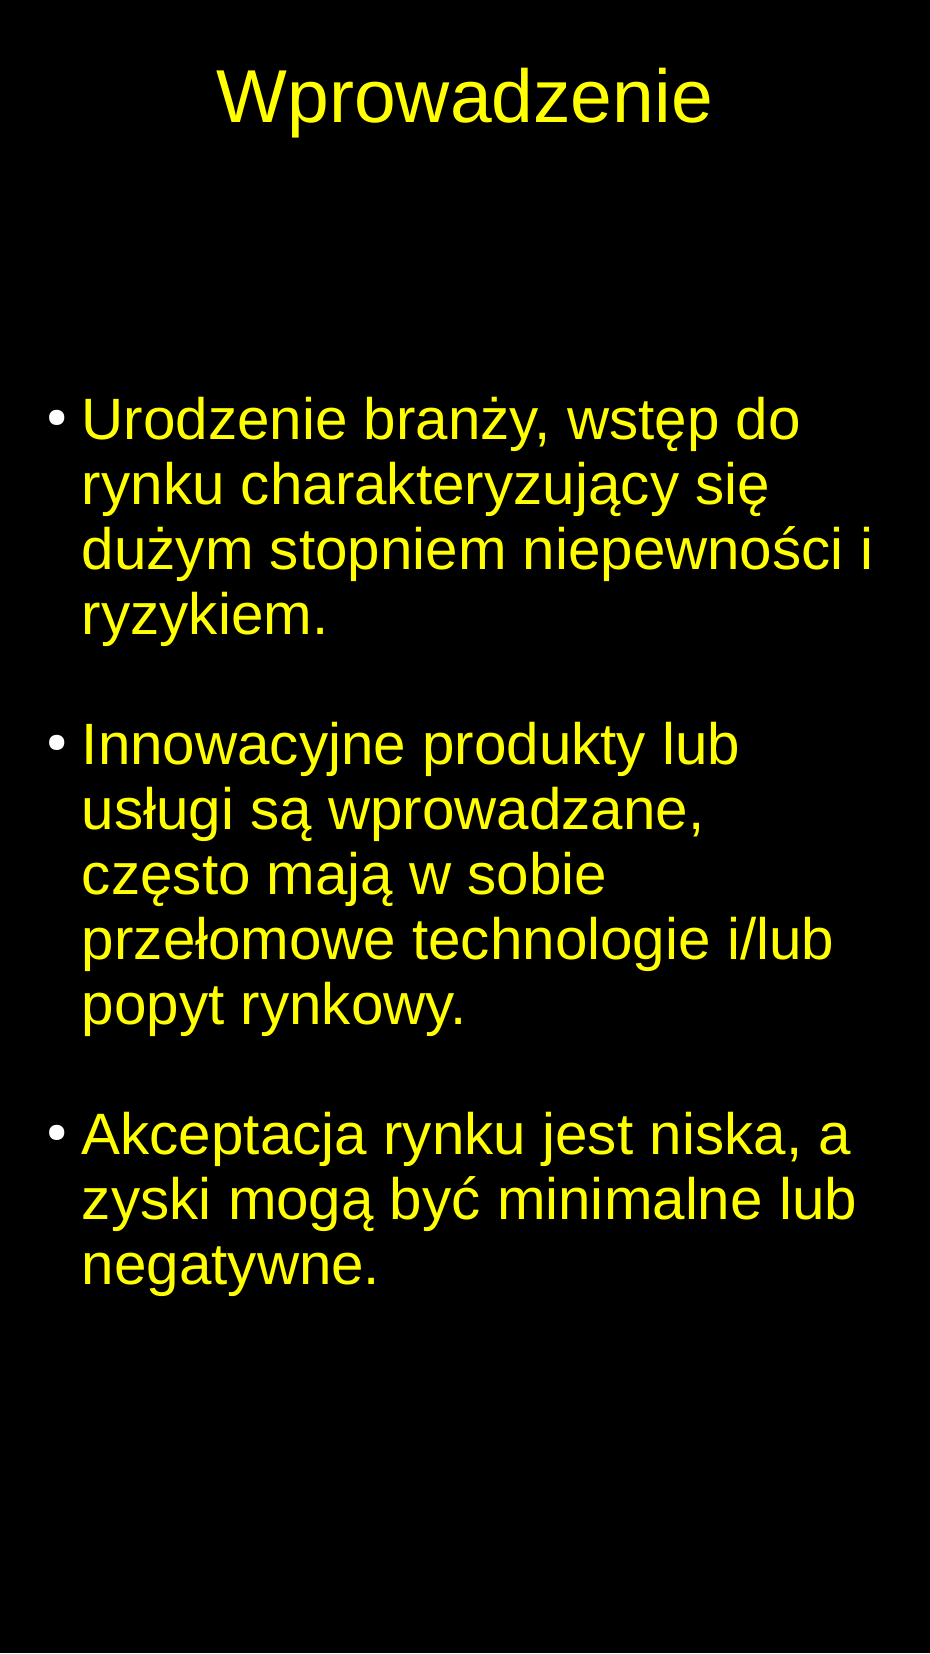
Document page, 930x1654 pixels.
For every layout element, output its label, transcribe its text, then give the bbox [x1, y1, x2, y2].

subtitle Urodzenie branży, wstęp do rynku charakteryzujący się dużym stopniem niepewności i ryzykiem. Innowacyjne produkty lub usługi są wprowadzane, często mają w sobie przełomowe technologie i/lub popyt rynkowy. Akceptacja rynku jest niska, a zyski mogą być minimalne lub negatywne. [46, 386, 884, 1575]
title Wprowadzenie [46, 54, 884, 353]
